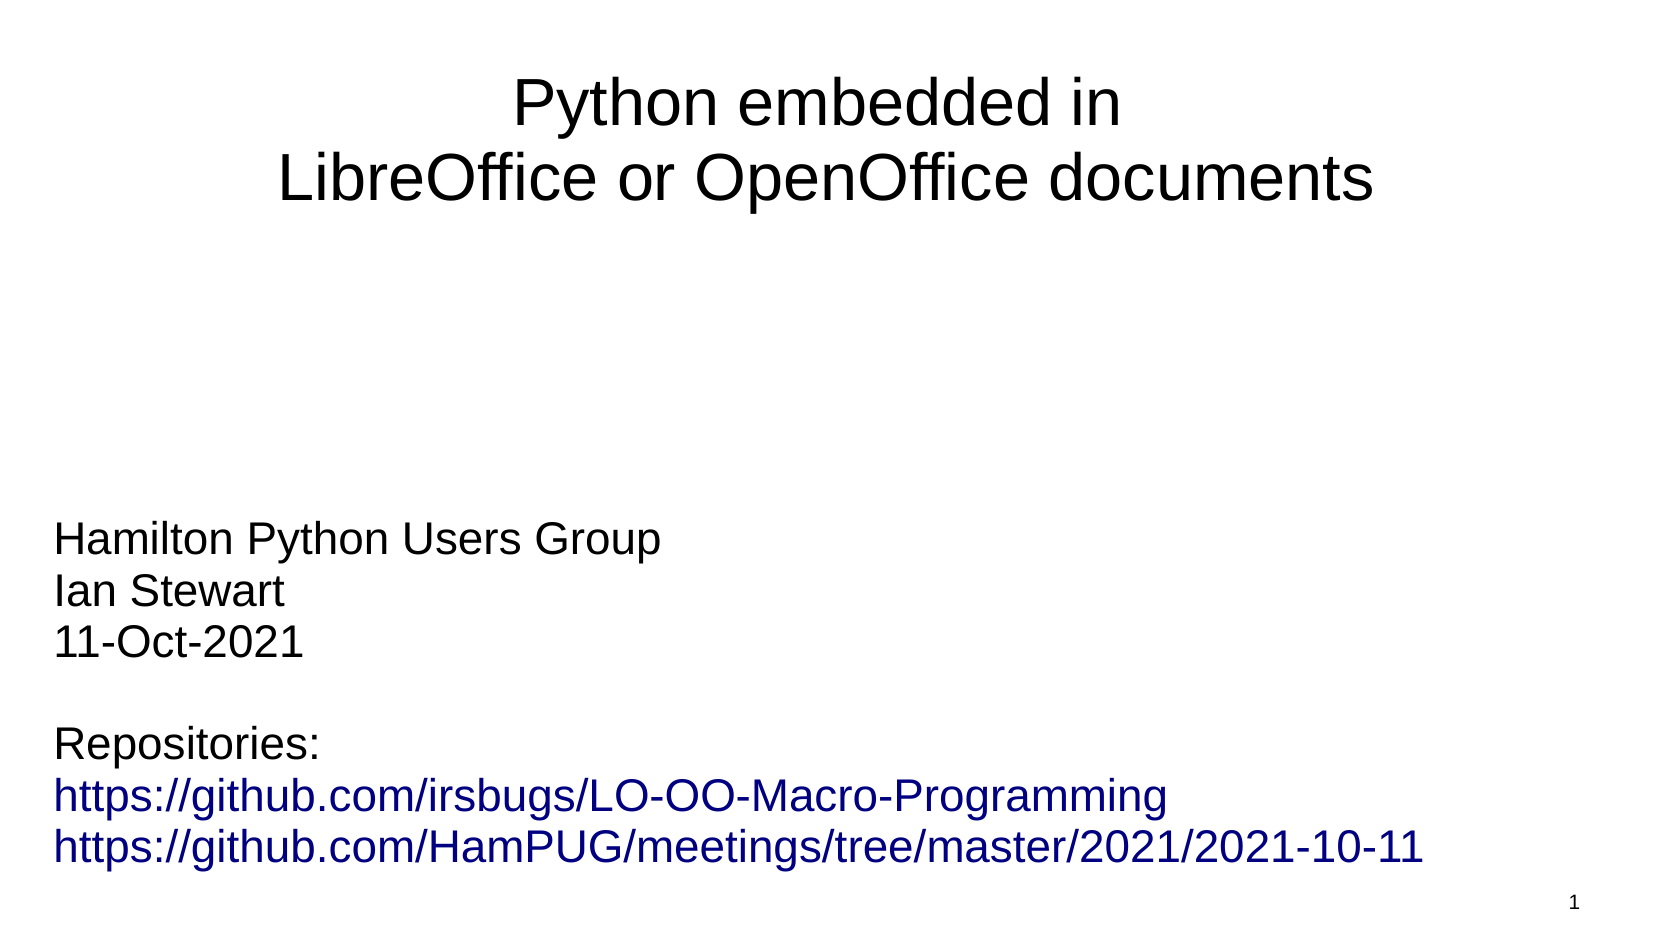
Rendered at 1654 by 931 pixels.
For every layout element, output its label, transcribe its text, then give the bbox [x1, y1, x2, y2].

subtitle Hamilton Python Users Group Ian Stewart 11-Oct-2021 Repositories: https://github.com/irsbugs/LO-OO-Macro-Programming https://github.com/HamPUG/meetings/tree/master/2021/2021-10-11 [53, 513, 1542, 924]
text_box <number> [1553, 883, 1654, 922]
title Python embedded in LibreOffice or OpenOffice documents [82, 64, 1571, 215]
